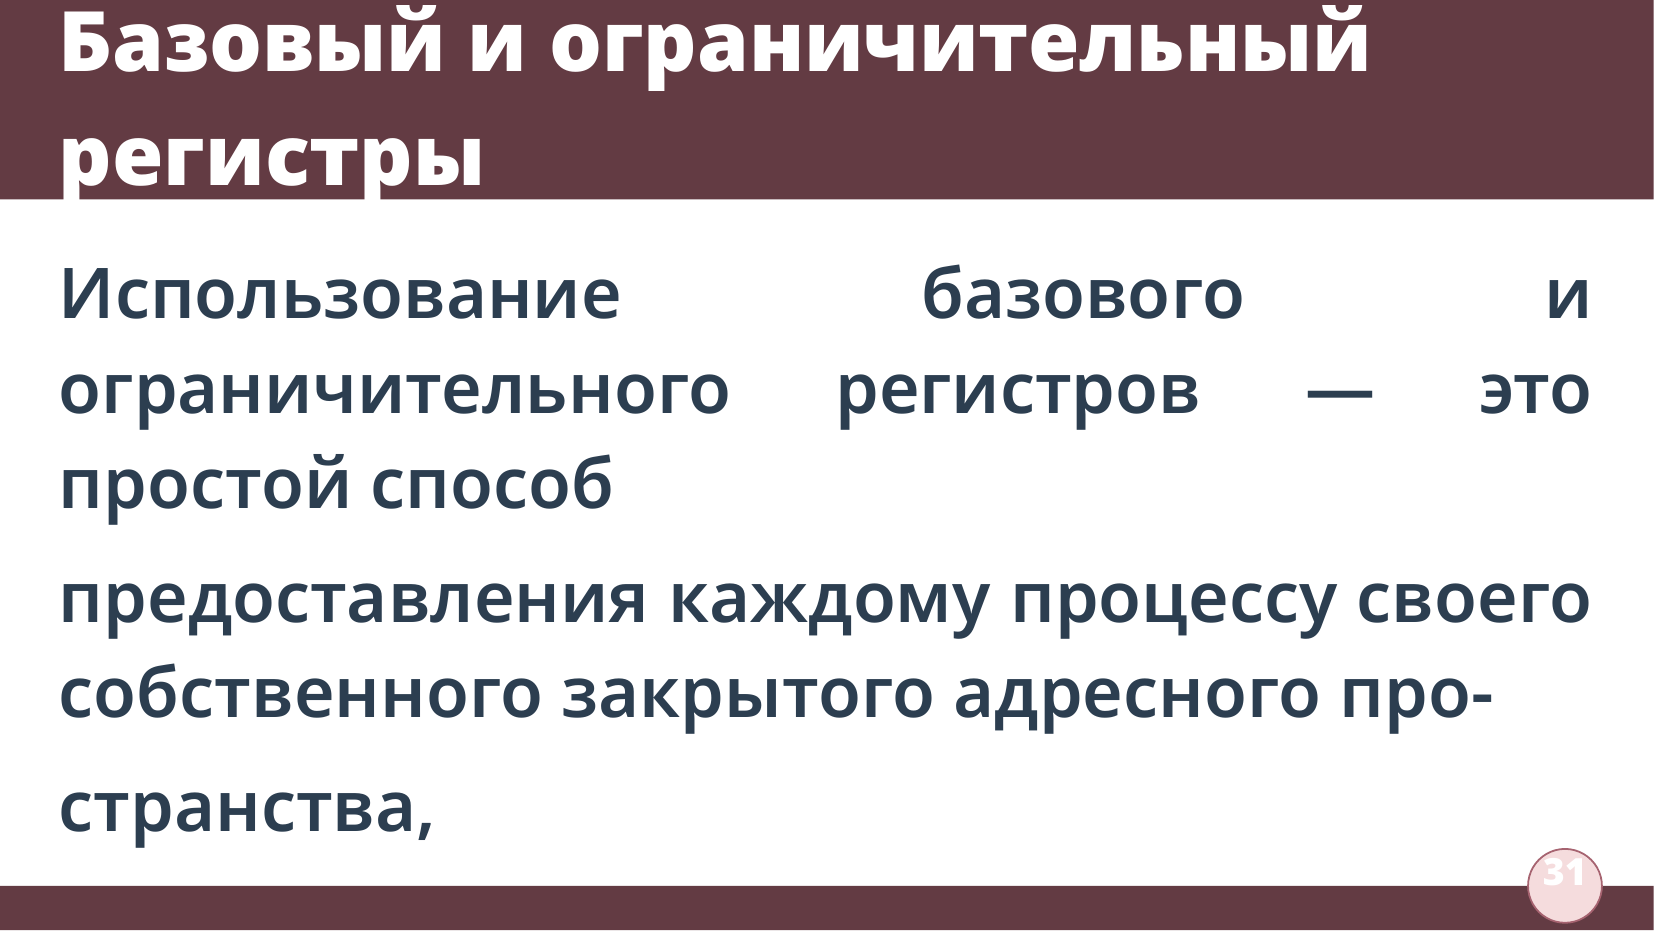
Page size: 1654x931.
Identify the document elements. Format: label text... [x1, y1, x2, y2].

title Базовый и ограничительный регистры [59, 37, 1595, 155]
list Использование базового и ограничительного регистров — это простой способ предоставления каждому процессу своего собственного закрытого адресного про- странства, [59, 243, 1595, 864]
